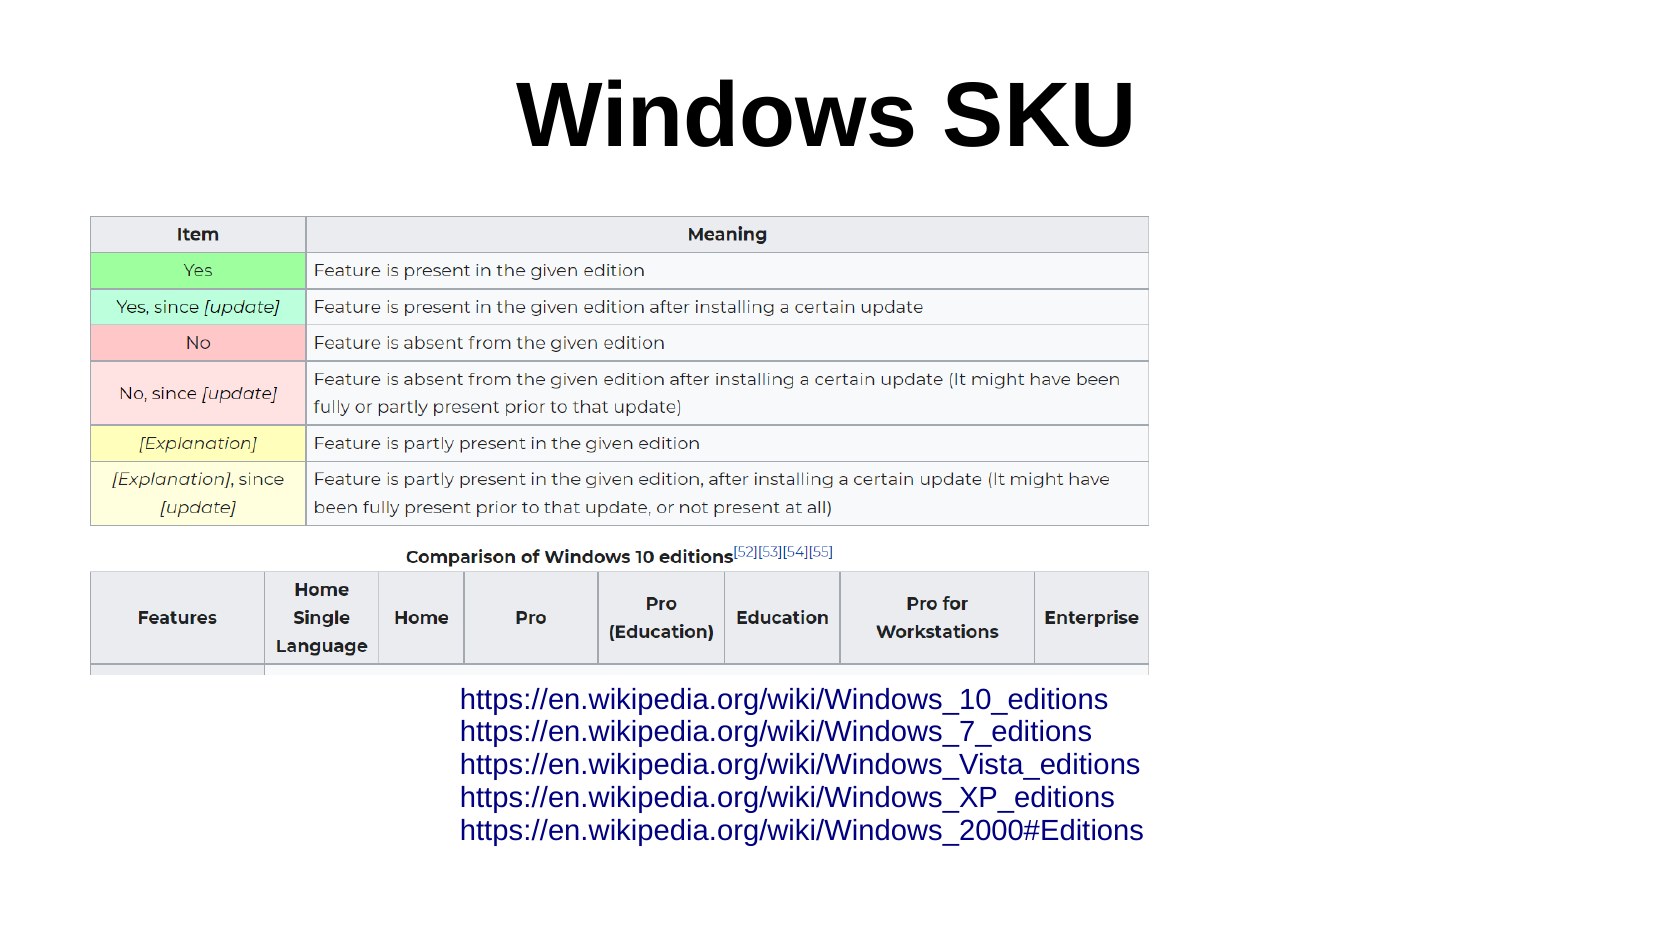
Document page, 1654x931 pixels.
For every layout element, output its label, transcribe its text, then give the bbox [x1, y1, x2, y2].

picture [82, 216, 1163, 676]
title Windows SKU [82, 37, 1571, 193]
text_box https://en.wikipedia.org/wiki/Windows_10_editions https://en.wikipedia.org/wiki/Windows_7_editions https://en.wikipedia.org/wiki/Windows_Vista_editions https://en.wikipedia.org/wiki/Windows_XP_editions https://en.wikipedia.org/wiki/Windows_2000#Editions [445, 675, 1351, 901]
